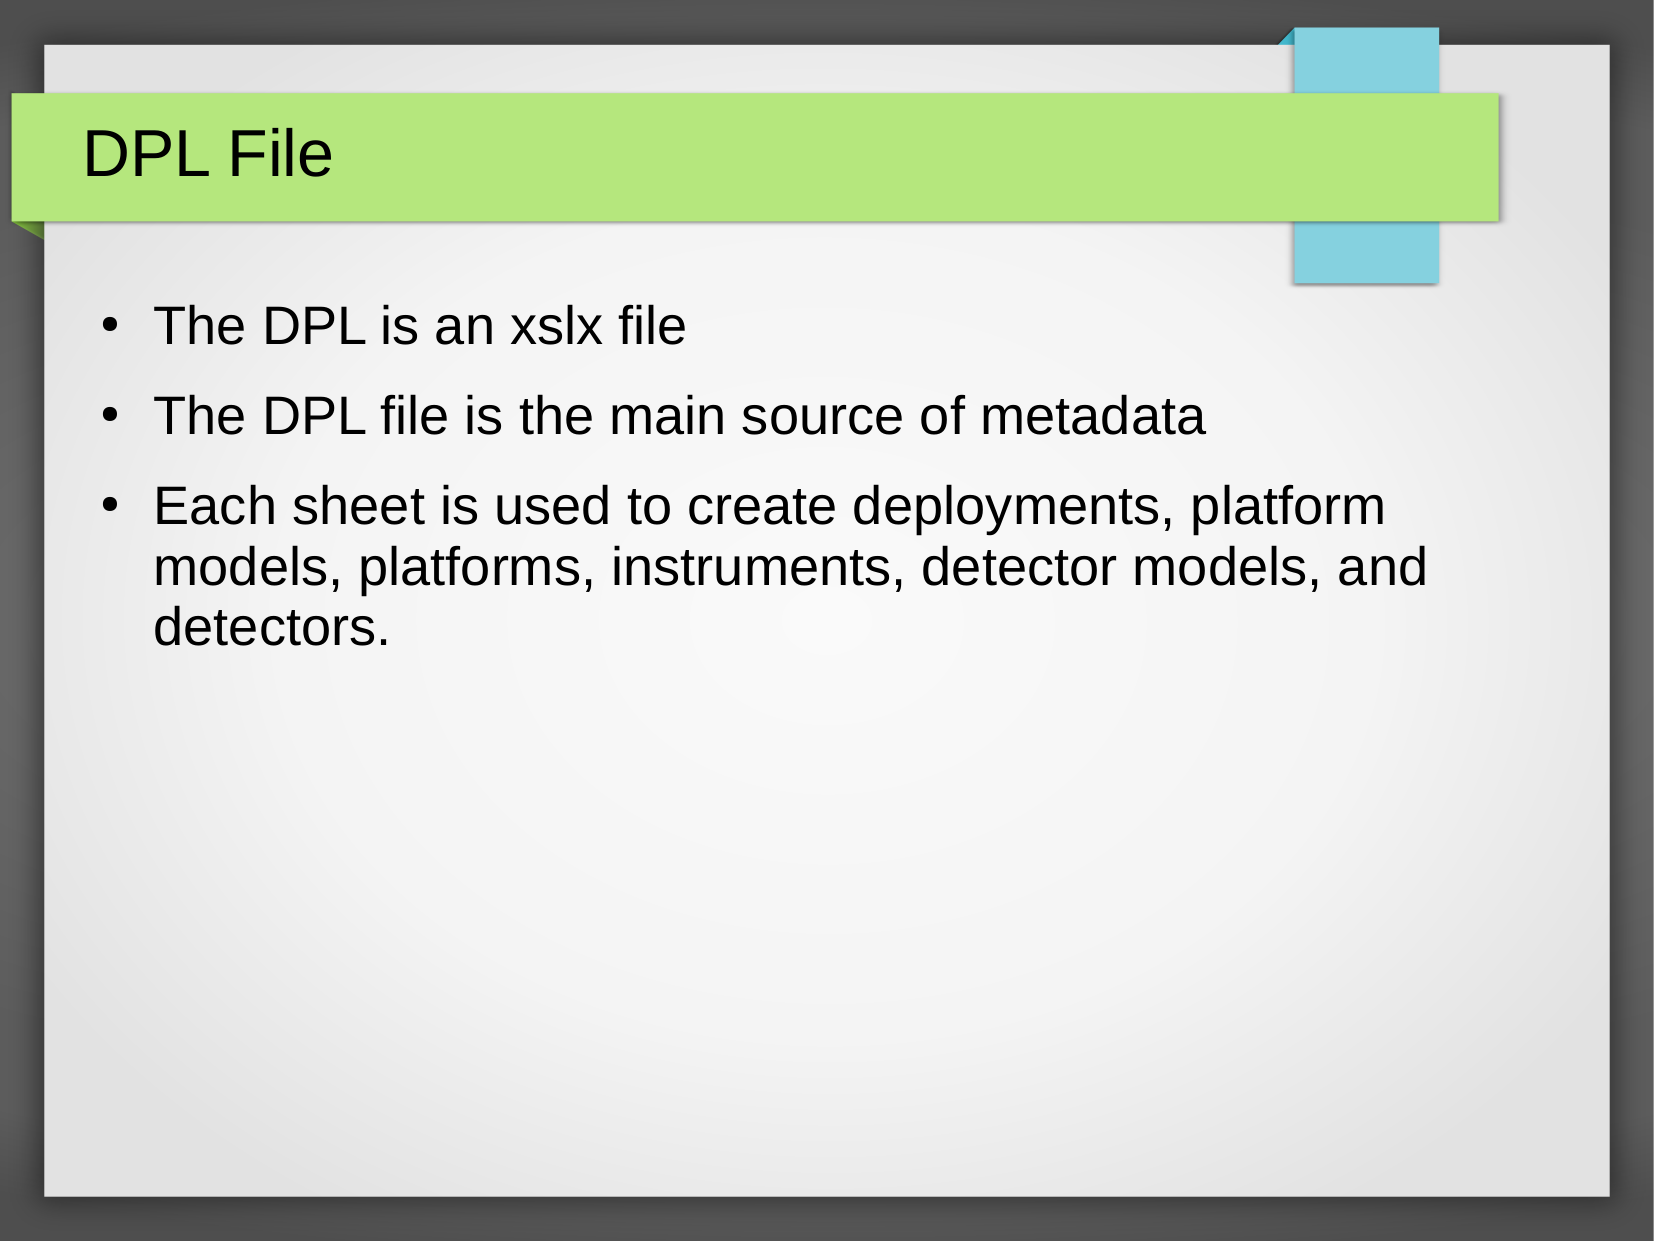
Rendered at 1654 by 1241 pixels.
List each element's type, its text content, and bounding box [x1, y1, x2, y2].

title DPL File [82, 94, 1264, 213]
list The DPL is an xslx file The DPL file is the main source of metadata Each sheet is used to create deployments, platform models, platforms, instruments, detector models, and detectors. [82, 295, 1571, 1015]
picture [0, 0, 1654, 1241]
